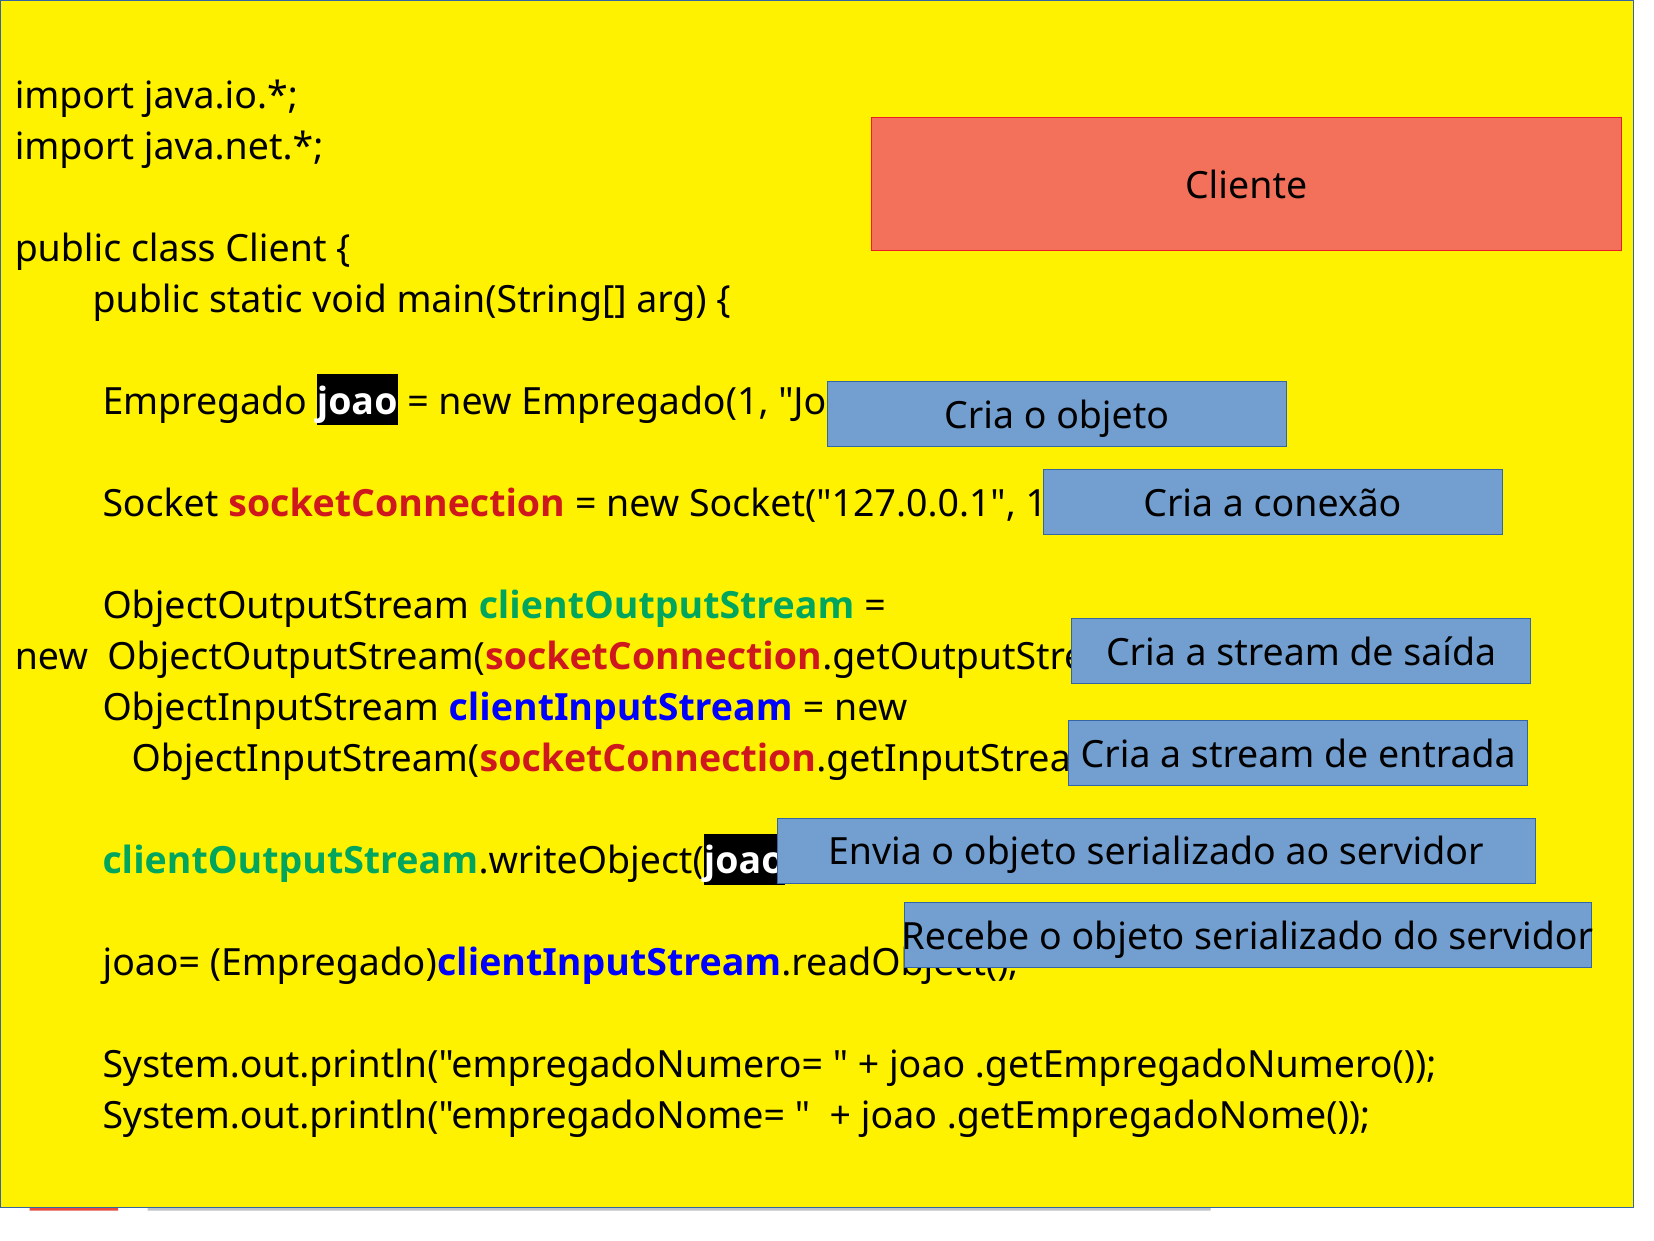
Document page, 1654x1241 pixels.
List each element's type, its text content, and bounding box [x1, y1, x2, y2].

text_box import java.io.*; import java.net.*; public class Client { public static void main(String[] arg) { Empregado joao = new Empregado(1, "Joao"); Socket socketConnection = new Socket("127.0.0.1", 11111); ObjectOutputStream clientOutputStream = new ObjectOutputStream(socketConnection.getOutputStream()); ObjectInputStream clientInputStream = new ObjectInputStream(socketConnection.getInputStream()); clientOutputStream.writeObject(joao); joao= (Empregado)clientInputStream.readObject(); System.out.println("empregadoNumero= " + joao .getEmpregadoNumero()); System.out.println("empregadoNome= " + joao .getEmpregadoNome()); [0, 0, 1634, 1208]
text_box Cria a conexão [1043, 469, 1503, 535]
text_box Cria o objeto [827, 381, 1287, 447]
text_box Cria a stream de saída [1071, 618, 1531, 684]
text_box Recebe o objeto serializado do servidor [904, 902, 1592, 968]
text_box Cliente [871, 117, 1622, 251]
text_box Envia o objeto serializado ao servidor [777, 818, 1536, 884]
text_box Cria a stream de entrada [1068, 720, 1528, 786]
